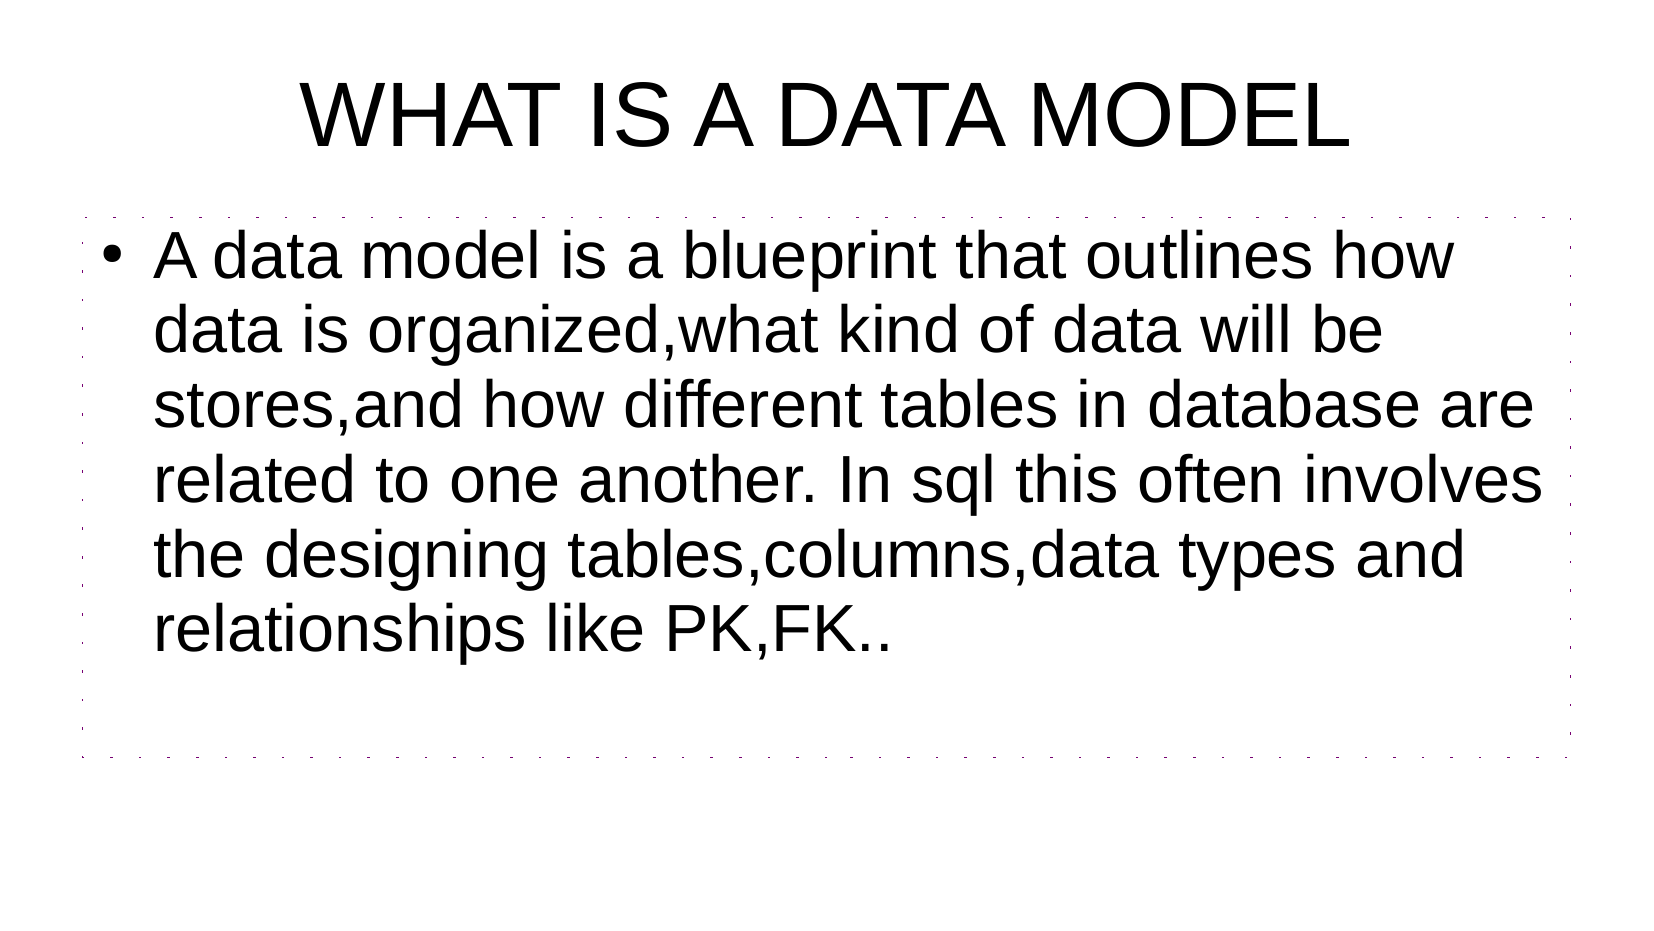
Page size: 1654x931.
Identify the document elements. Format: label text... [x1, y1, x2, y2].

title WHAT IS A DATA MODEL [82, 37, 1571, 193]
list A data model is a blueprint that outlines how data is organized,what kind of data will be stores,and how different tables in database are related to one another. In sql this often involves the designing tables,columns,data types and relationships like PK,FK.. [82, 217, 1571, 758]
